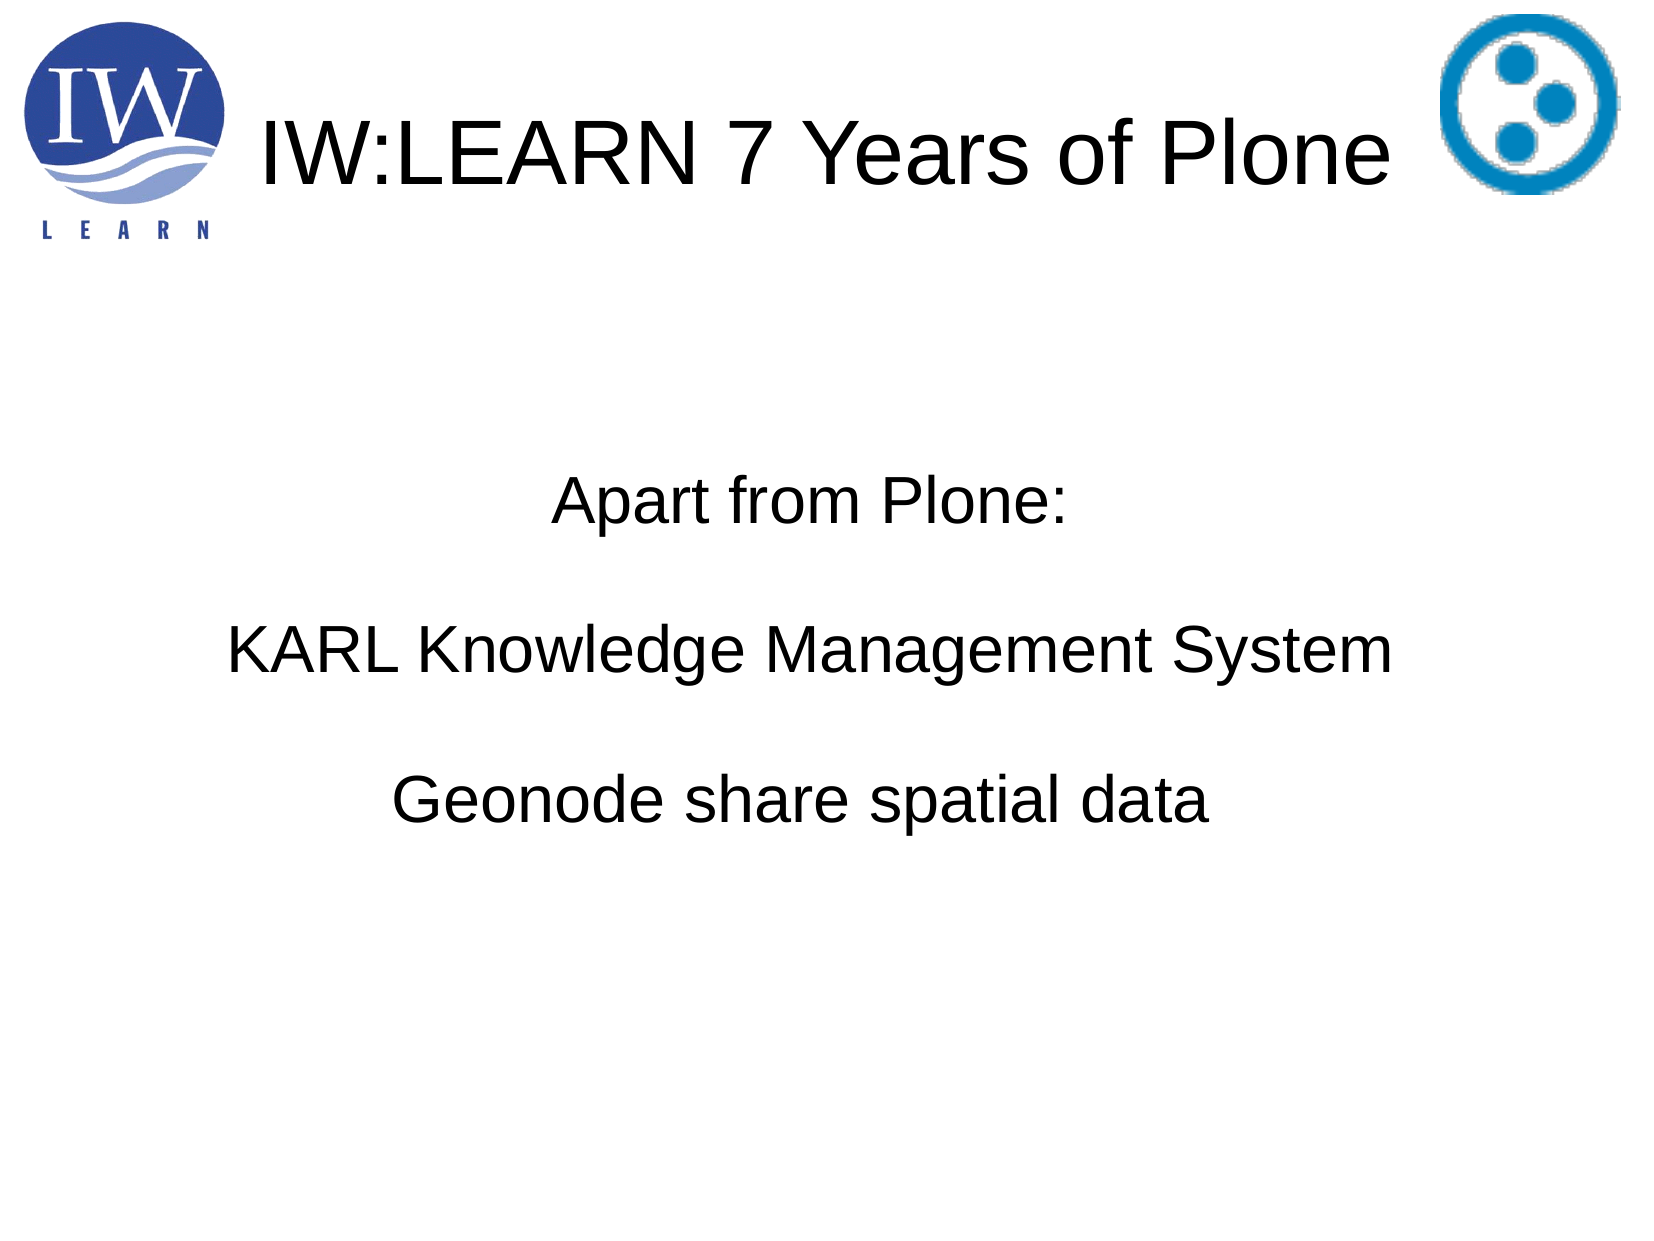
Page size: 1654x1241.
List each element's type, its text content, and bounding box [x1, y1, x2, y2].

subtitle Apart from Plone: KARL Knowledge Management System Geonode share spatial data [82, 290, 1538, 1010]
title IW:LEARN 7 Years of Plone [241, 49, 1571, 257]
picture [1541, 14, 1621, 196]
picture [6, 7, 241, 257]
picture [1440, 14, 1515, 90]
picture [1455, 29, 1601, 178]
picture [1440, 117, 1516, 196]
